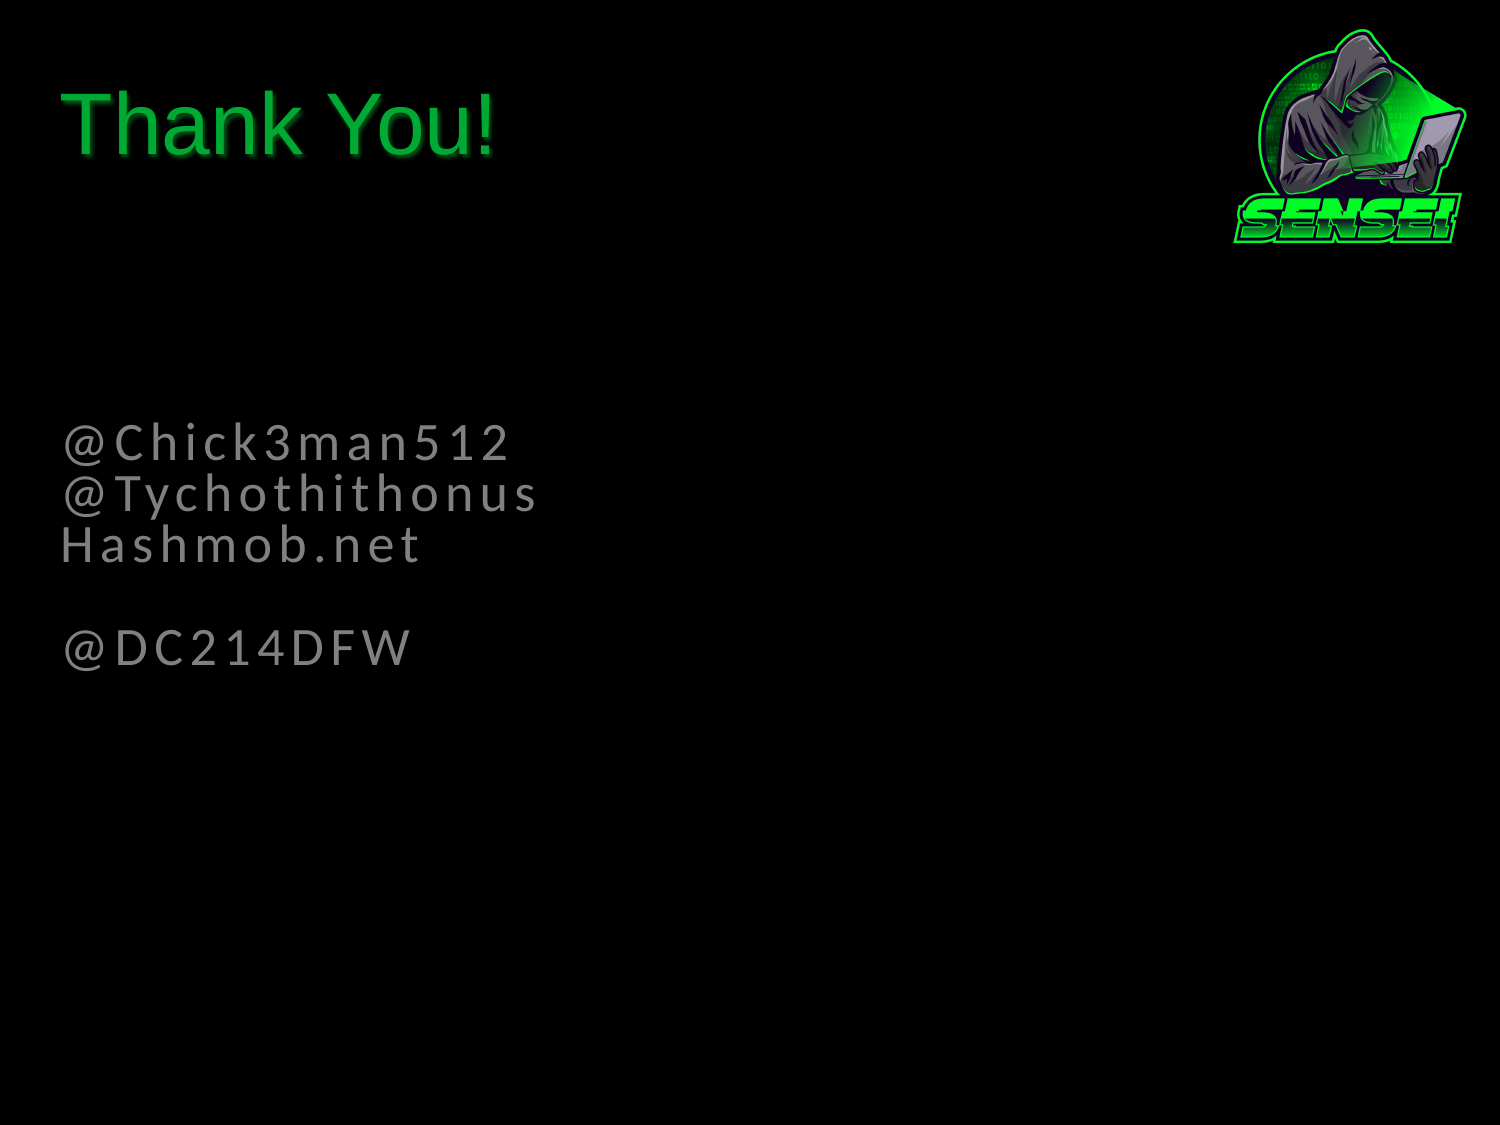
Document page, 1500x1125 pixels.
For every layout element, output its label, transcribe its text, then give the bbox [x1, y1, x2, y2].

text_box Thank You! [45, 67, 639, 180]
subtitle @Chick3man512 @Tychothithonus Hashmob.net @DC214DFW [45, 420, 1456, 751]
picture [1215, 29, 1495, 243]
